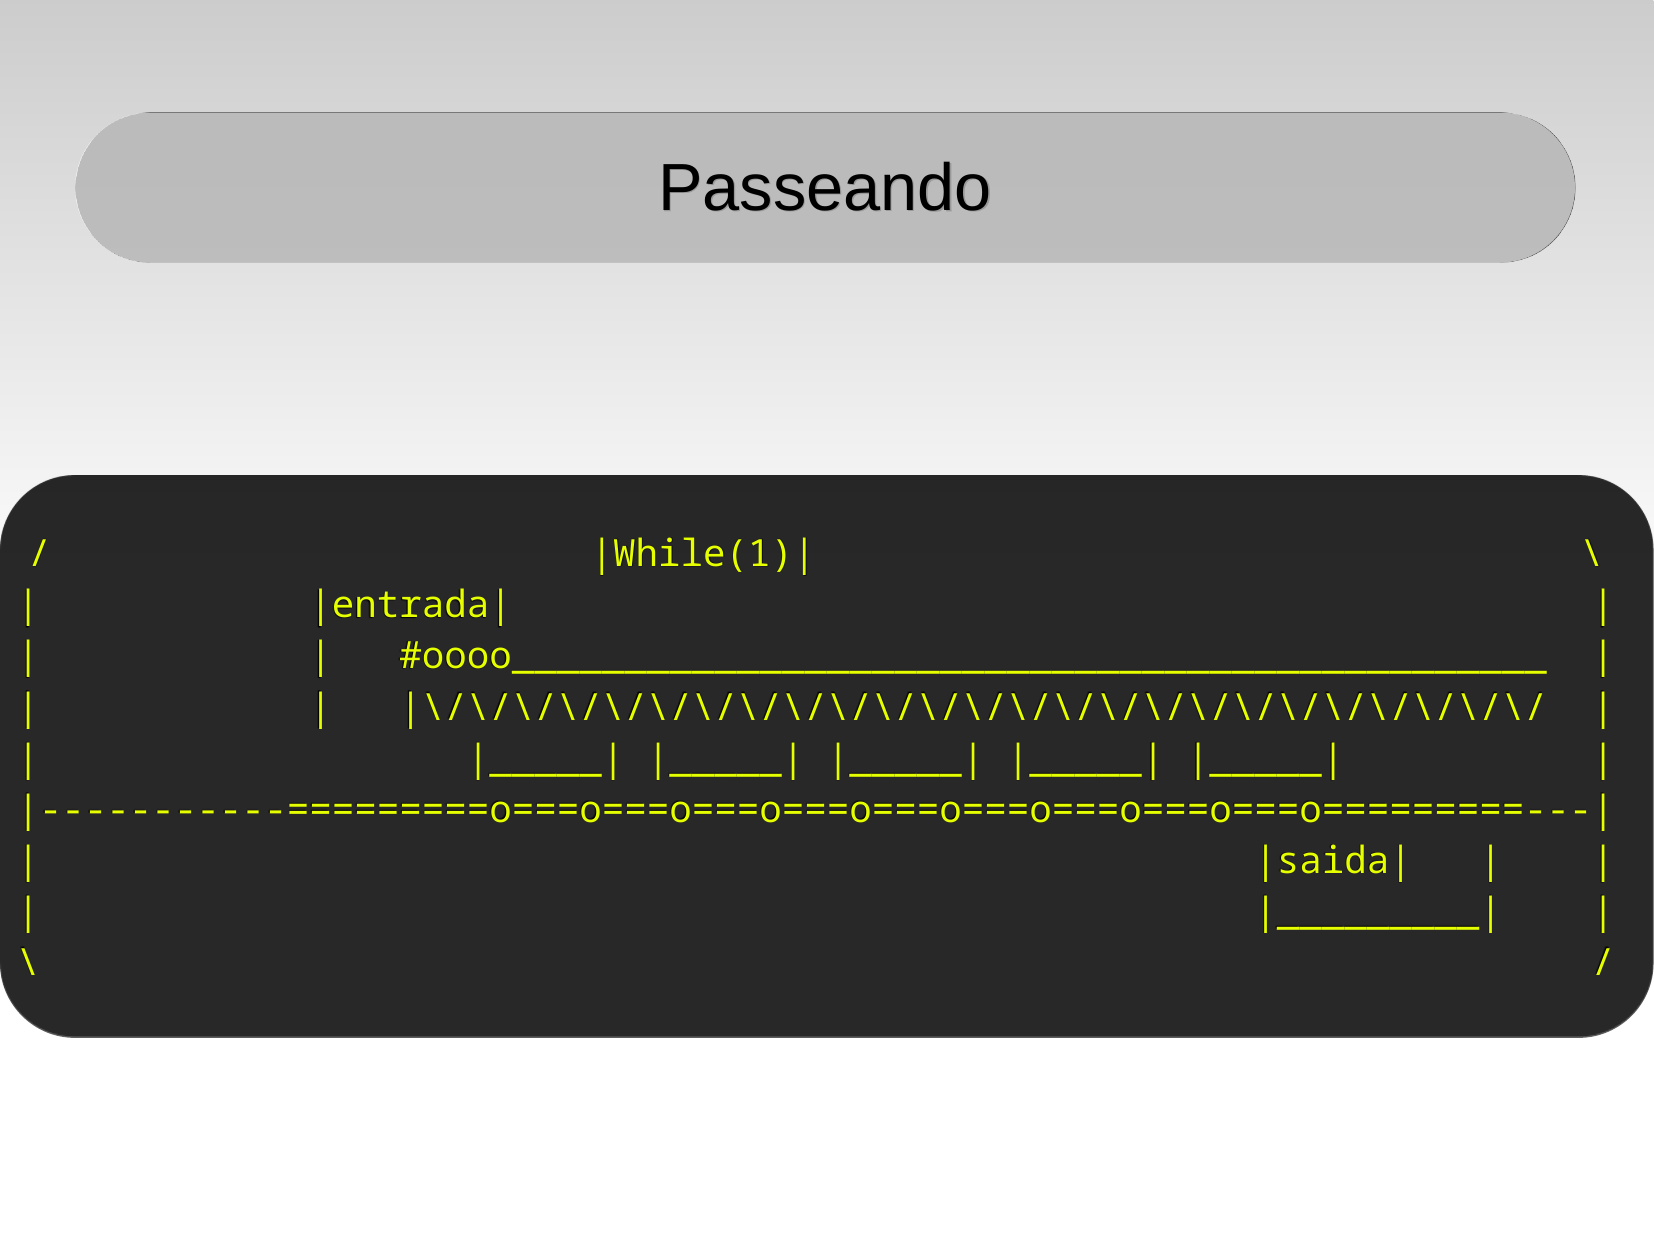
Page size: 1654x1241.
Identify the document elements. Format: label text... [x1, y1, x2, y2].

text_box / |While(1)| \ | |entrada| | | | #oooo______________________________________________ | | | |\/\/\/\/\/\/\/\/\/\/\/\/\/\/\/\/\/\/\/\/\/\/\/\/\/ | | |_____| |_____| |_____| |_____| |_____| | |-----------=========o===o===o===o===o===o===o===o===o===o=========---| | |saida| | | | |_________| | \ / [0, 475, 1654, 1038]
text_box Passeando [75, 112, 1576, 263]
